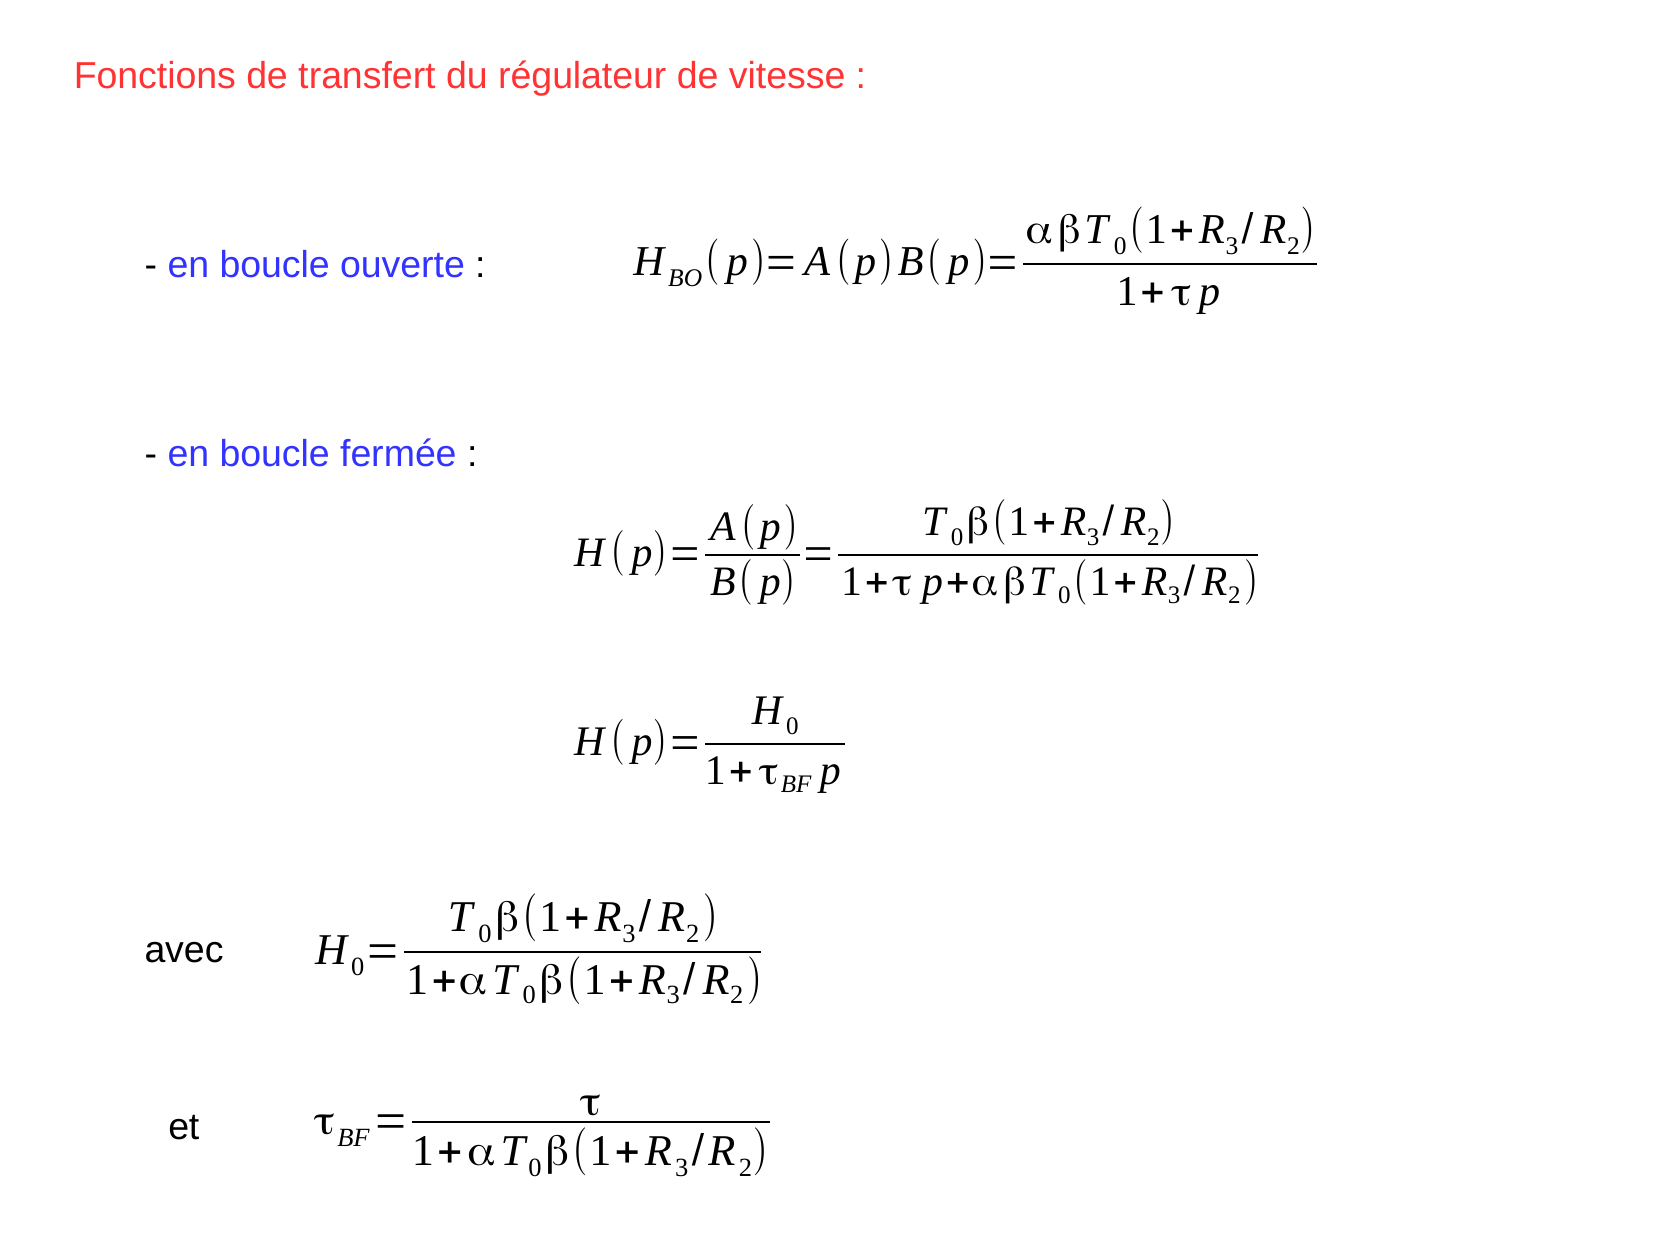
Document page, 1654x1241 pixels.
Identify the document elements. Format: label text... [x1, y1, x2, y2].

chart [301, 1093, 782, 1181]
text_box Fonctions de transfert du régulateur de vitesse : [59, 47, 910, 119]
text_box - en boucle ouverte : [129, 236, 780, 294]
text_box avec [129, 921, 249, 979]
text_box - en boucle fermée : [129, 425, 780, 483]
chart [301, 892, 774, 1010]
chart [561, 687, 857, 799]
chart [561, 498, 1270, 611]
chart [620, 206, 1329, 314]
text_box et [153, 1098, 272, 1156]
